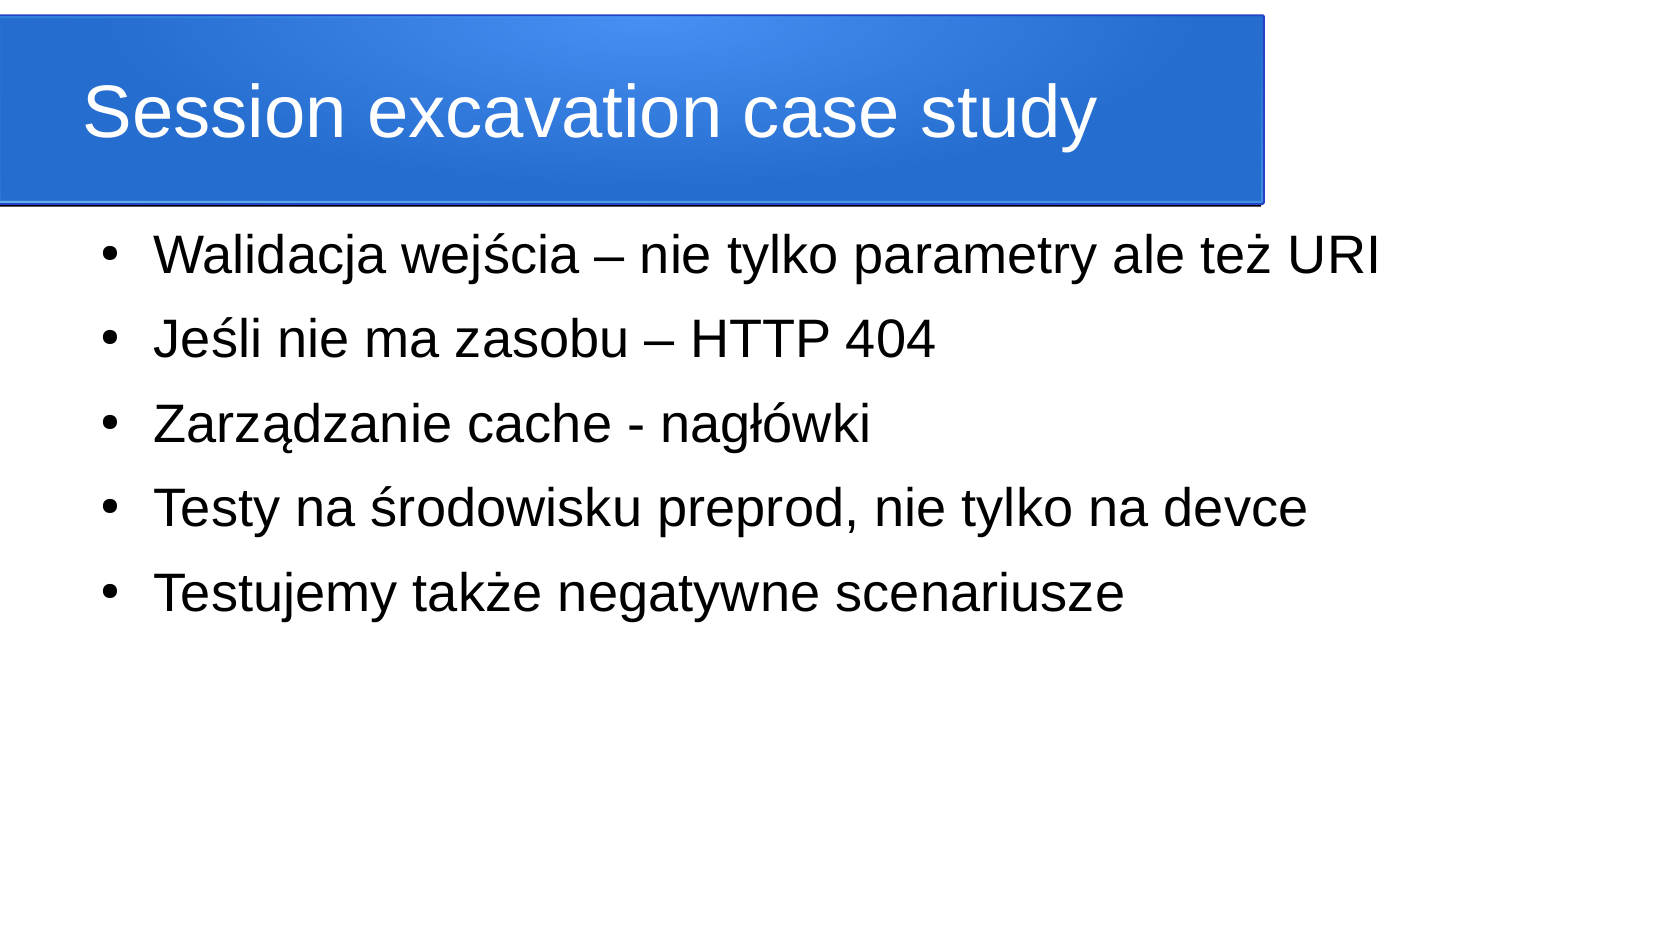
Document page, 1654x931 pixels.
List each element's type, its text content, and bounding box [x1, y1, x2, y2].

list Walidacja wejścia – nie tylko parametry ale też URI Jeśli nie ma zasobu – HTTP 404 Zarządzanie cache - nagłówki Testy na środowisku preprod, nie tylko na devce Testujemy także negatywne scenariusze [82, 224, 1571, 764]
title Session excavation case study [82, 35, 1235, 189]
